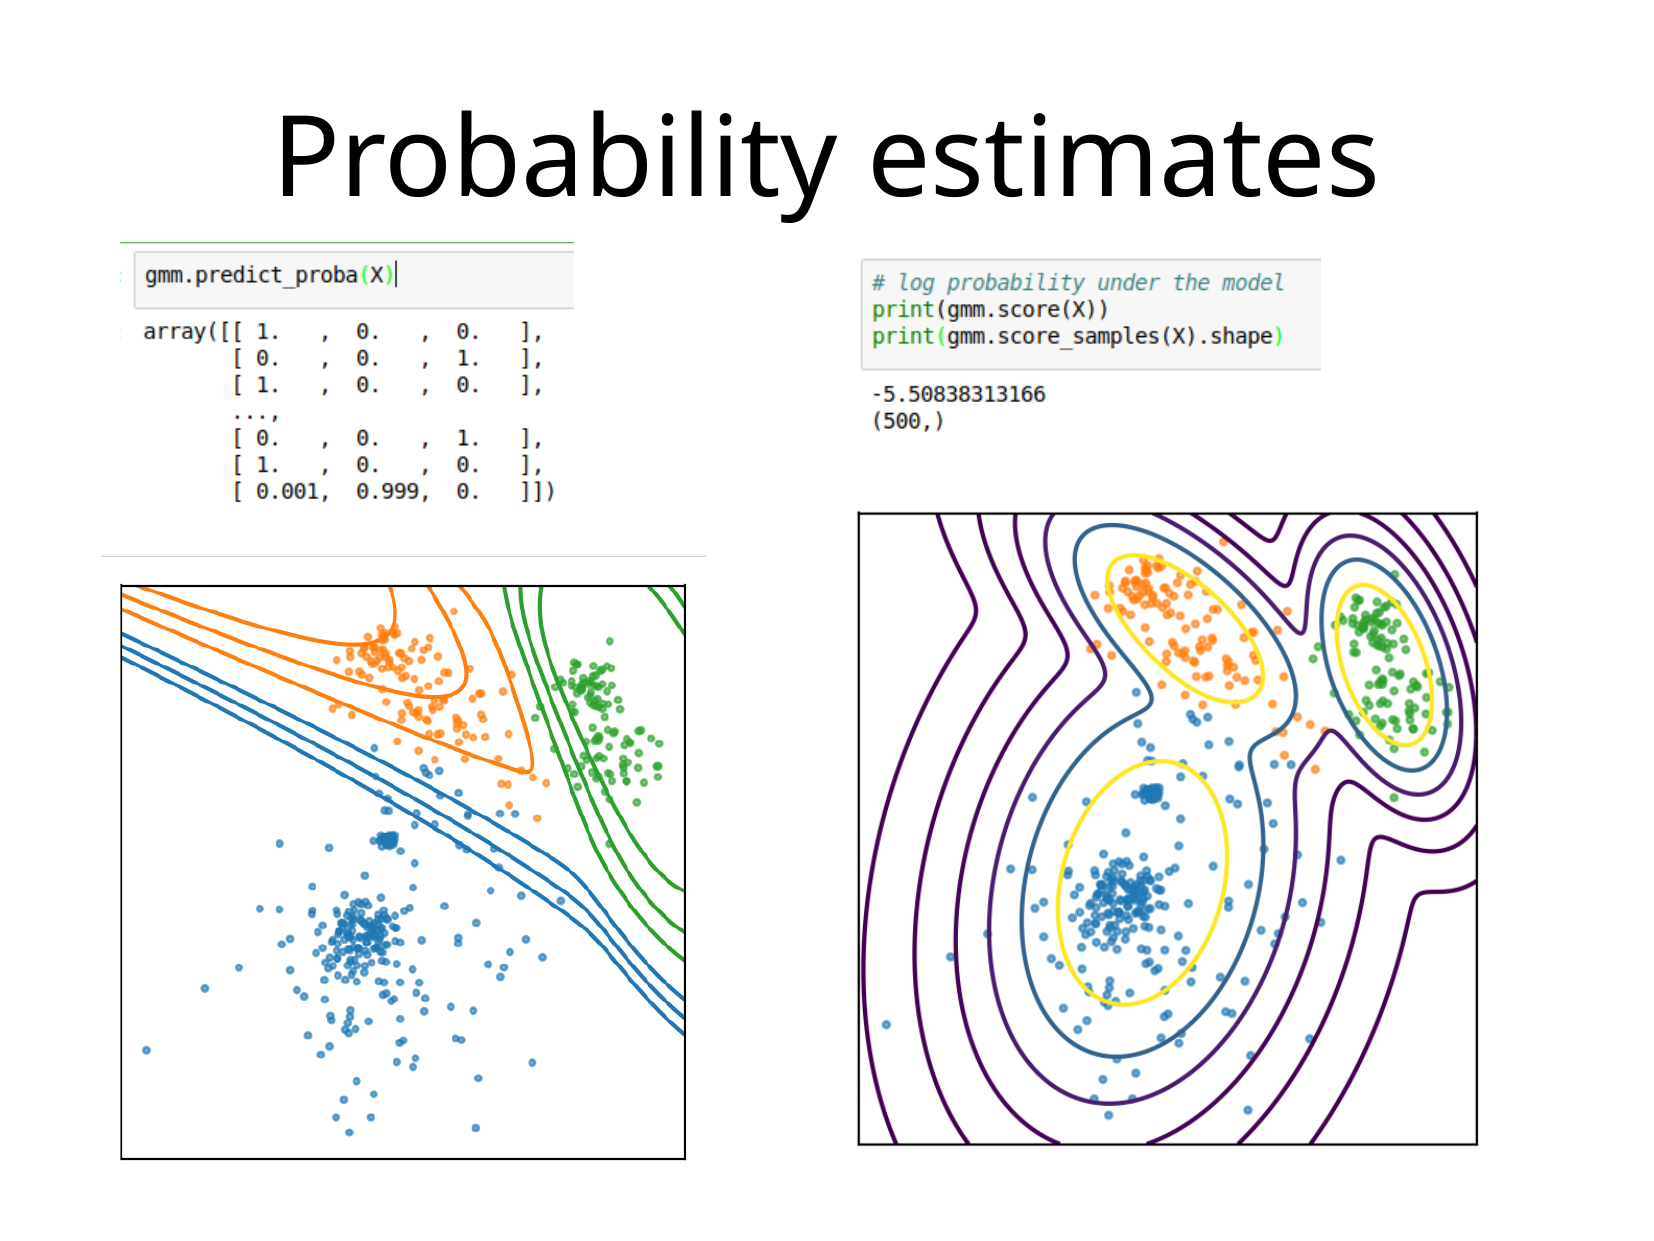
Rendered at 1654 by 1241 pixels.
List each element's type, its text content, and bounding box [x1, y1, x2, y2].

picture [840, 499, 1503, 1156]
picture [101, 554, 706, 1171]
picture [120, 242, 574, 511]
picture [855, 256, 1321, 446]
title Probability estimates [82, 49, 1571, 257]
